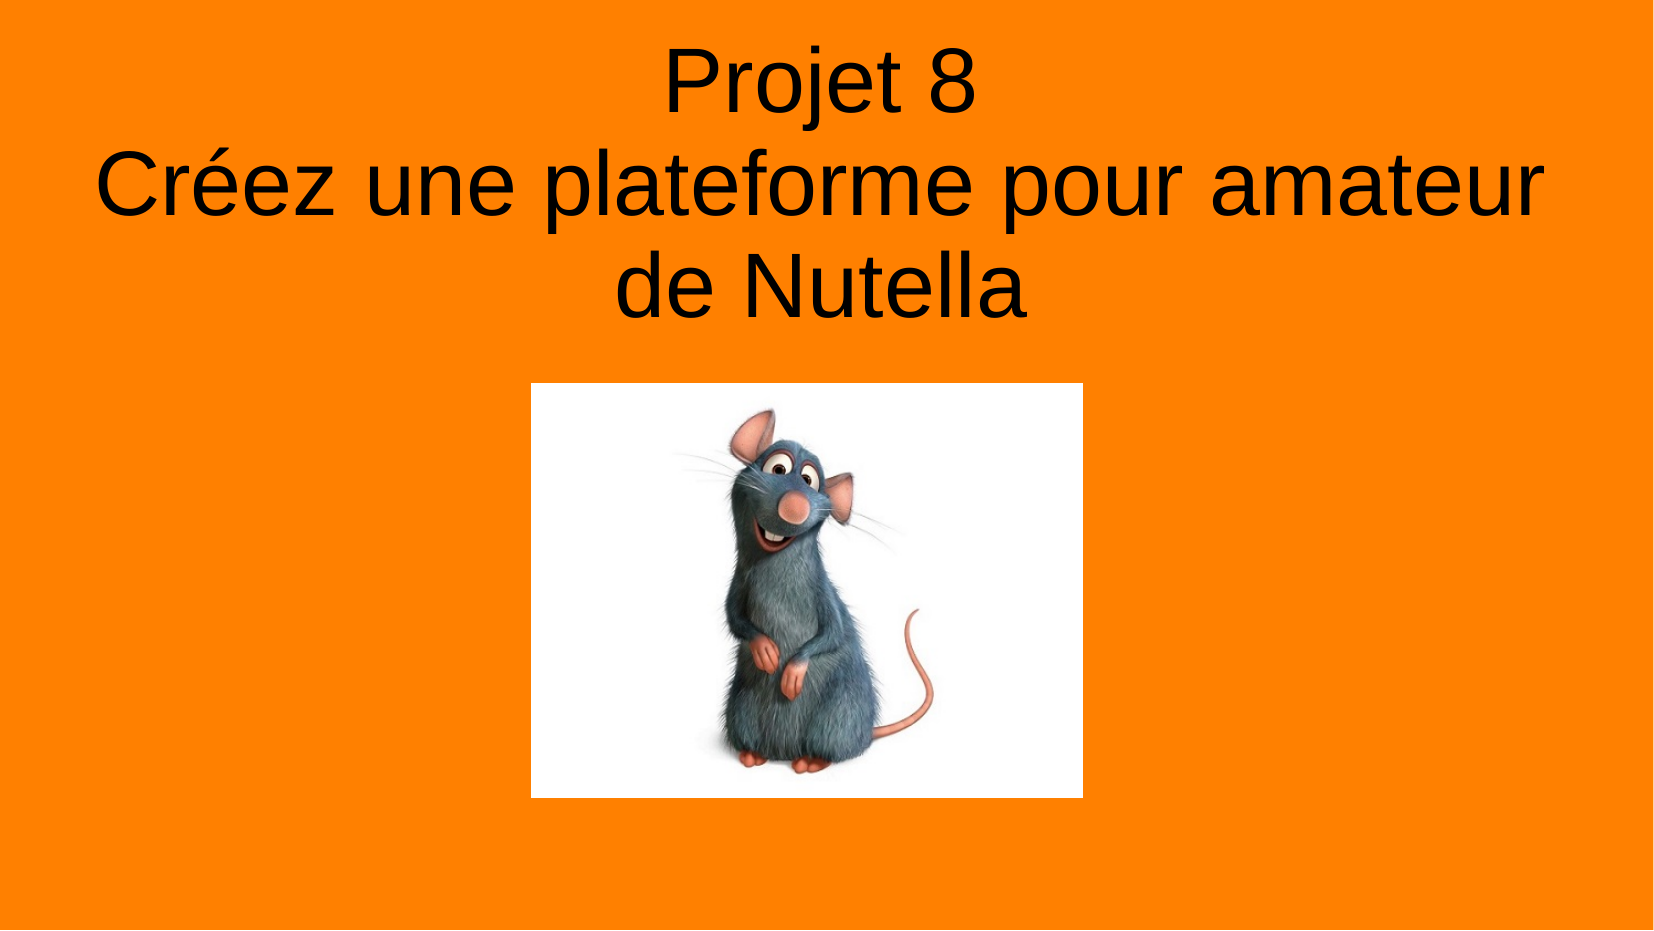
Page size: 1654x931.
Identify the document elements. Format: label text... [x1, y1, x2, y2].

picture [531, 383, 1083, 798]
title Projet 8 Créez une plateforme pour amateur de Nutella [76, 29, 1565, 338]
